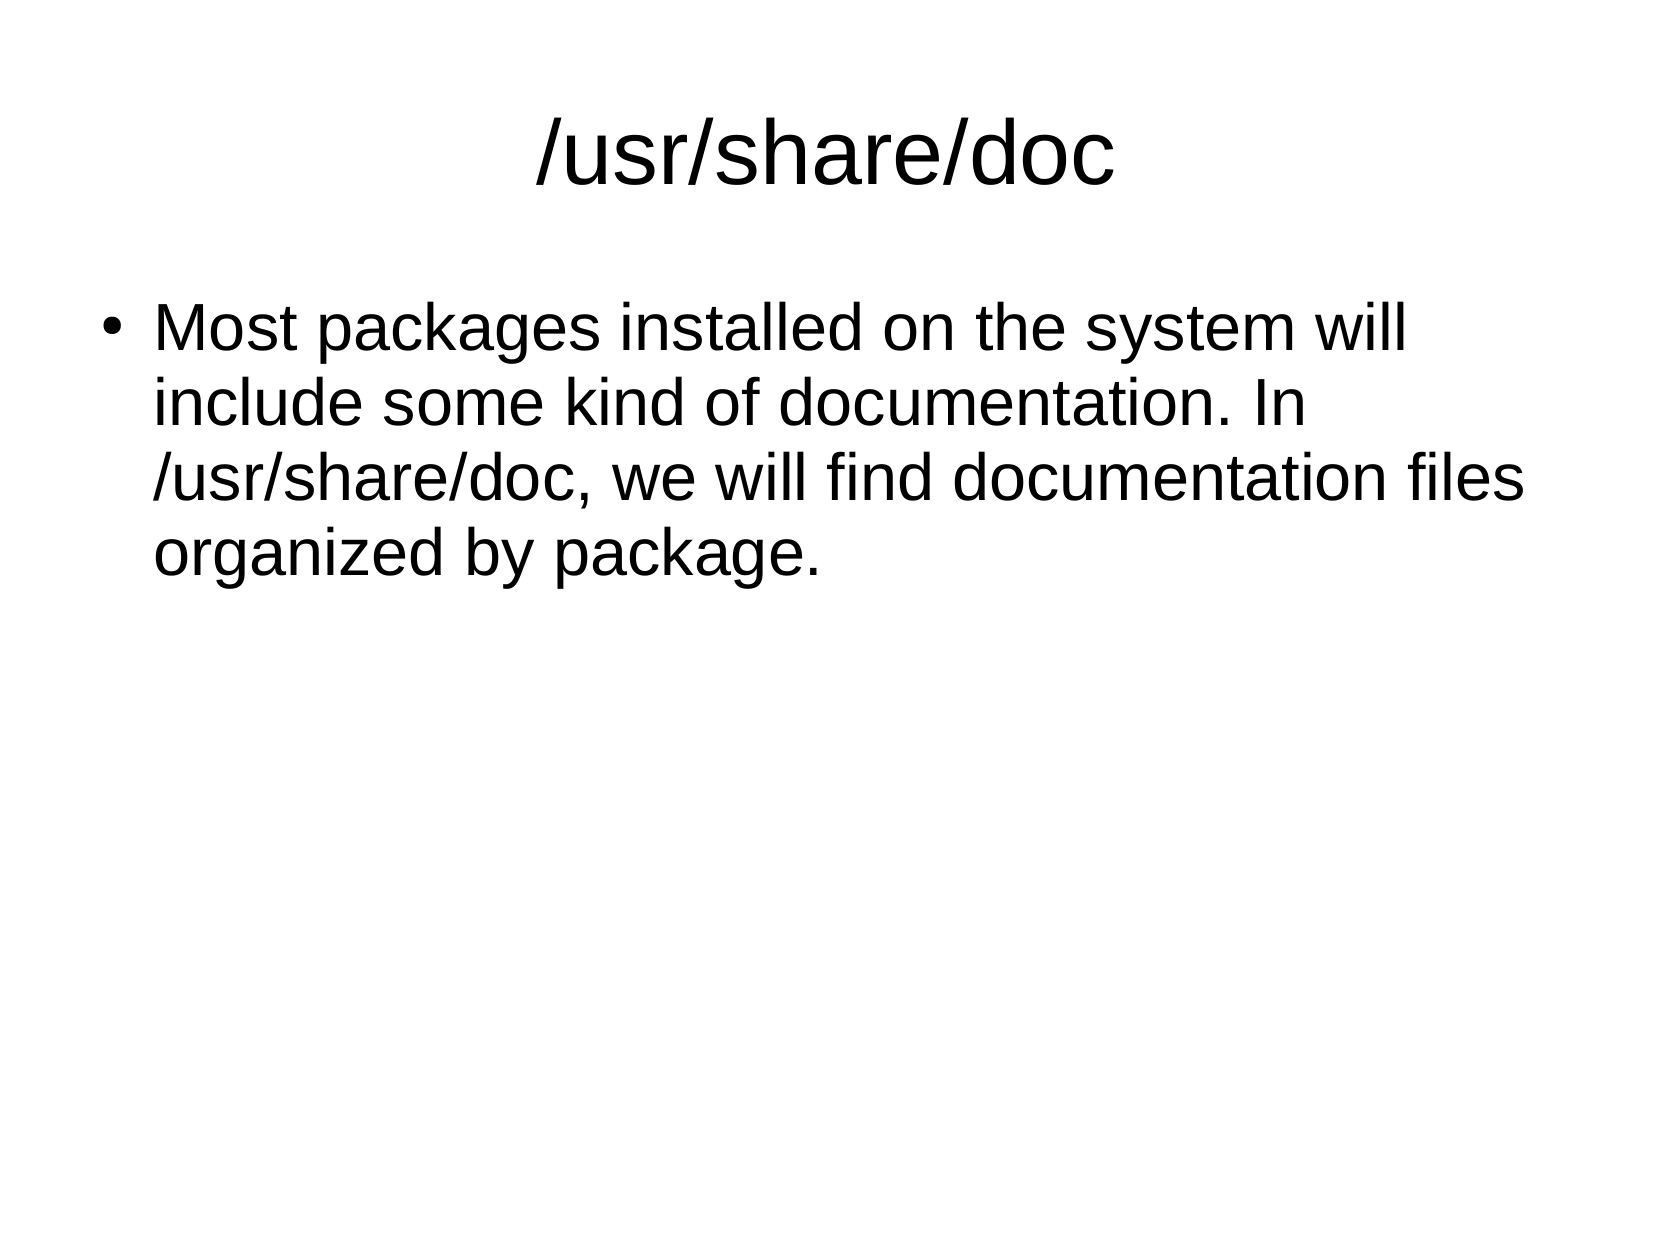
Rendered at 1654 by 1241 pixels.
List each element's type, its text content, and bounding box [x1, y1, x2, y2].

title /usr/share/doc [82, 49, 1571, 257]
list Most packages installed on the system will include some kind of documentation. In /usr/share/doc, we will find documentation files organized by package. [82, 290, 1571, 1010]
